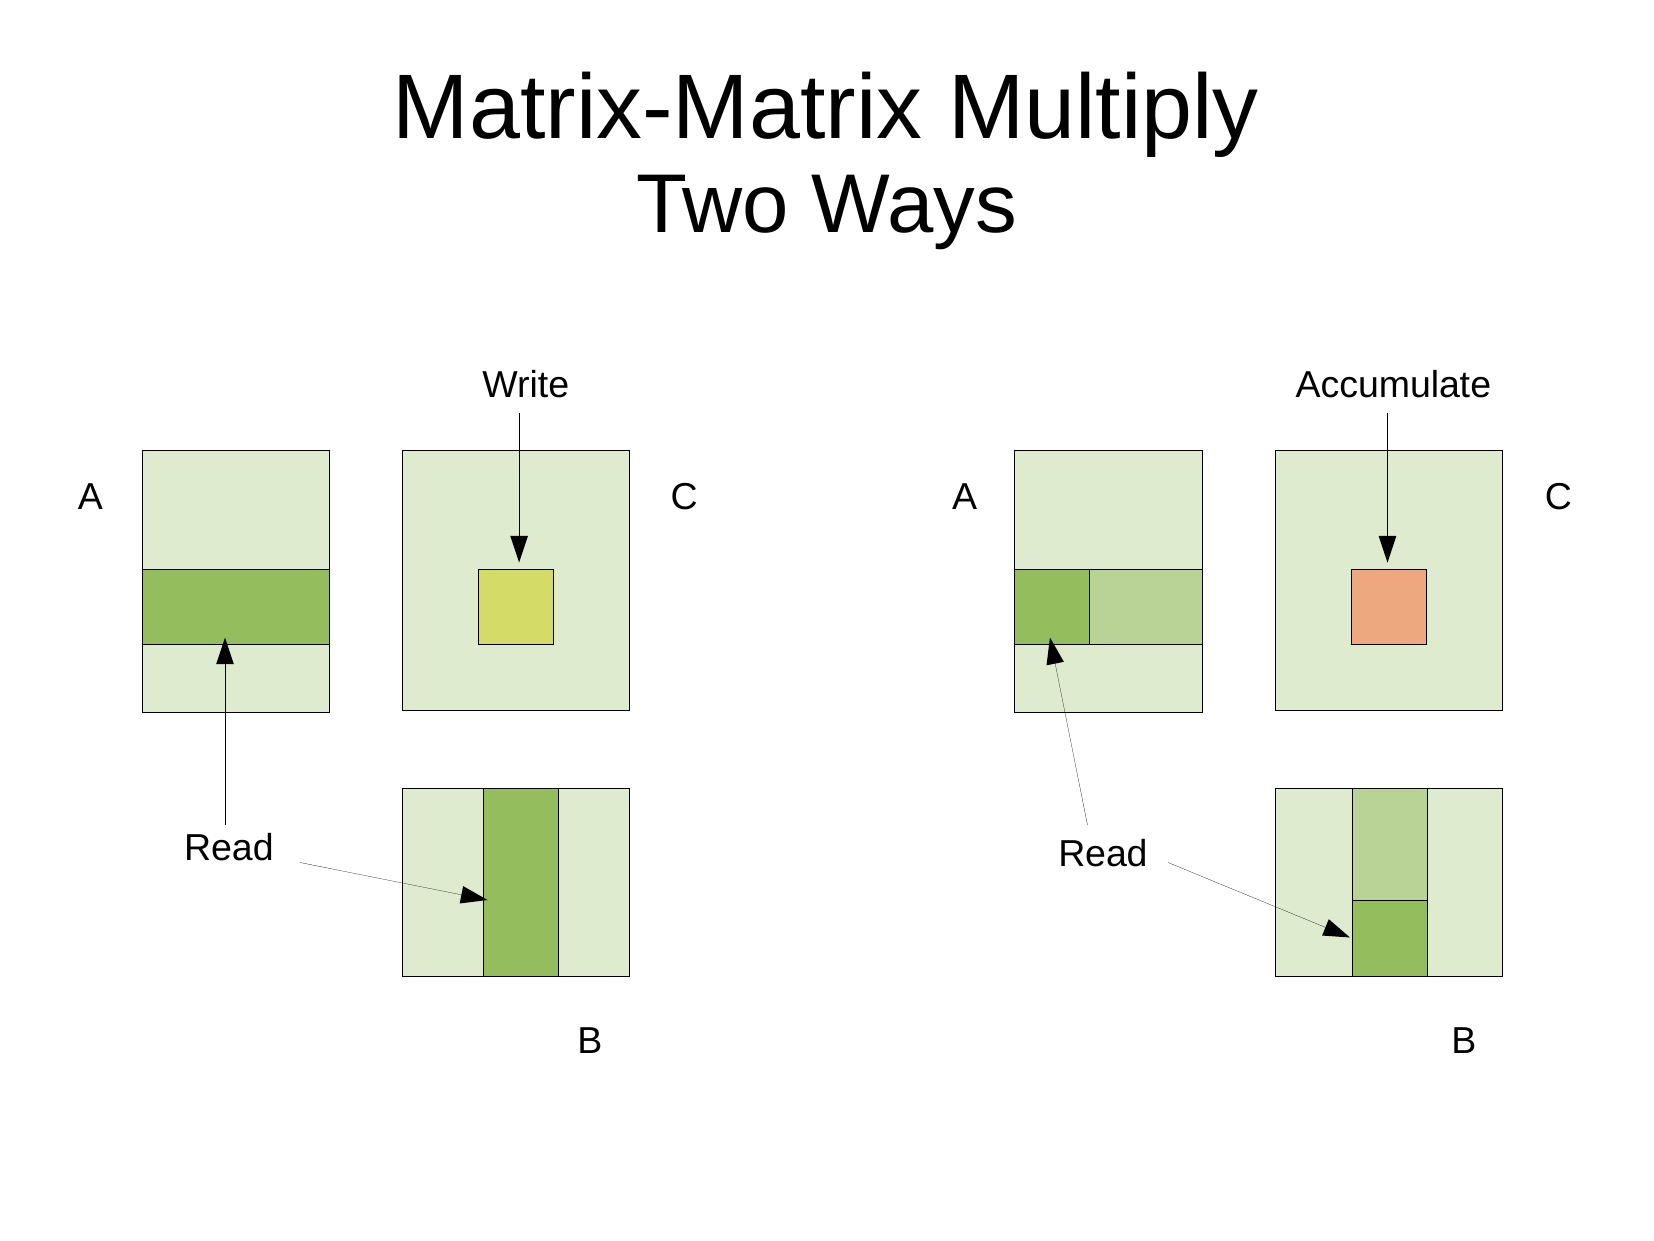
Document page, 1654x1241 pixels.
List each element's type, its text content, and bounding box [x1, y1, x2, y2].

text_box B [1436, 1012, 1492, 1074]
text_box [1275, 450, 1503, 711]
text_box A [63, 468, 118, 530]
text_box Write [467, 355, 618, 417]
text_box [402, 450, 630, 711]
text_box Read [169, 819, 288, 881]
text_box [1014, 450, 1203, 713]
text_box C [655, 468, 713, 530]
text_box Accumulate [1280, 355, 1517, 417]
text_box [402, 788, 630, 977]
text_box B [562, 1012, 618, 1074]
title Matrix-Matrix Multiply Two Ways [82, 44, 1571, 262]
text_box C [1529, 468, 1587, 530]
text_box [142, 450, 330, 713]
text_box Read [1043, 825, 1163, 887]
text_box [1275, 788, 1503, 977]
text_box A [937, 468, 992, 530]
